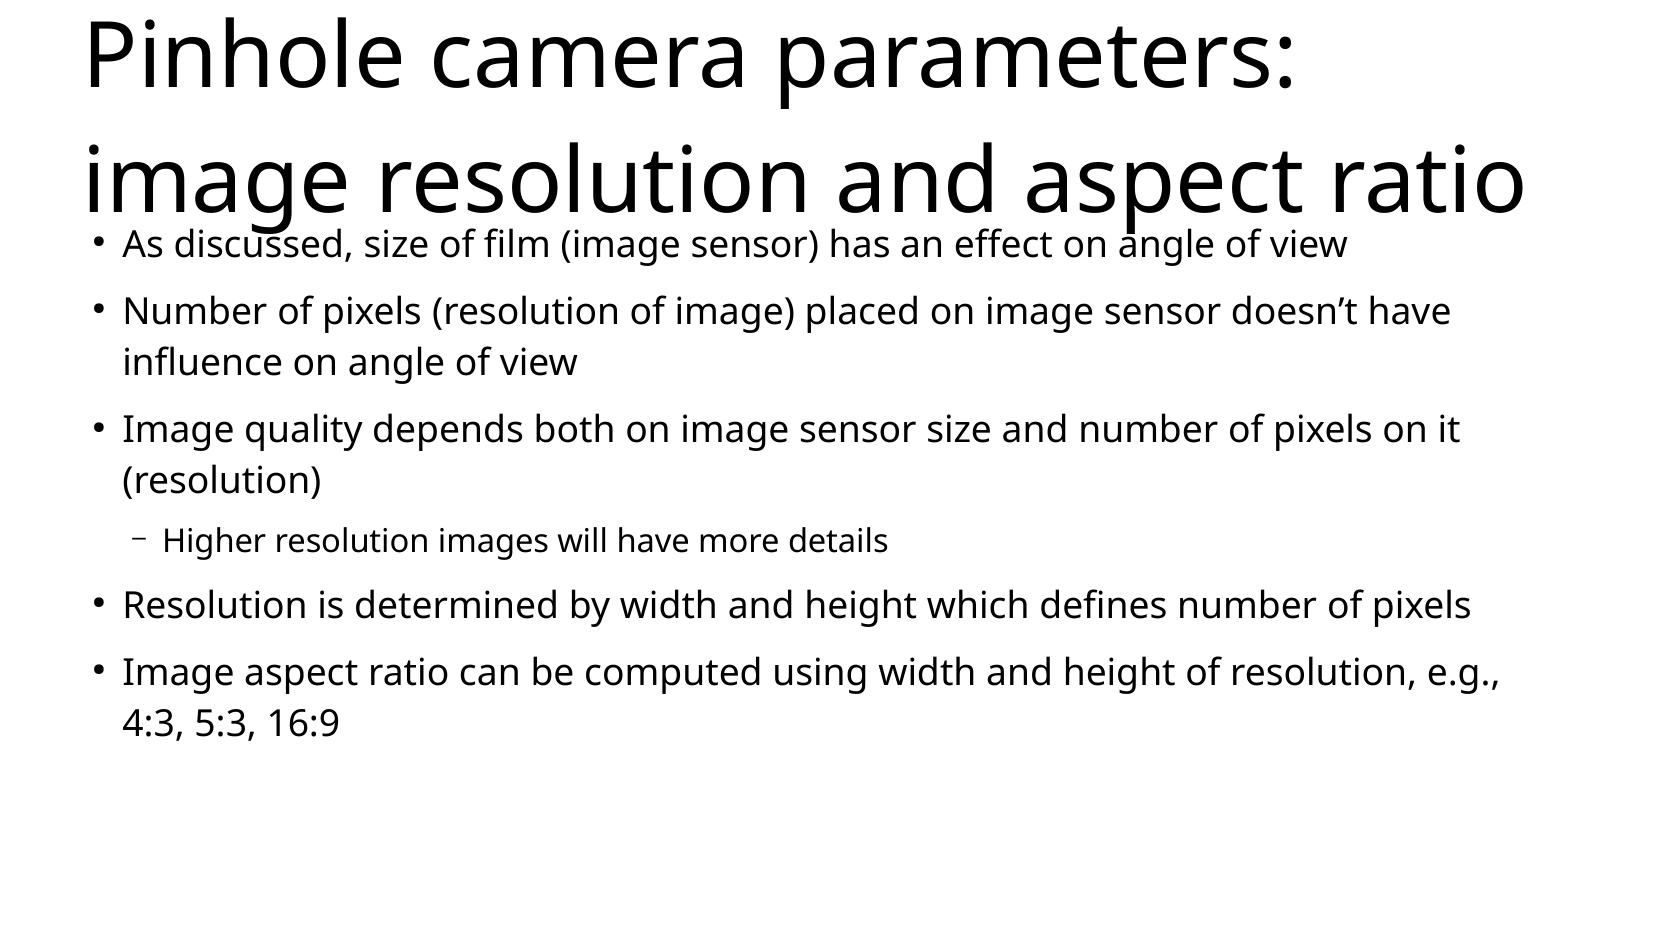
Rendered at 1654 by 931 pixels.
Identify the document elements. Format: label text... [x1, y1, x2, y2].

list As discussed, size of film (image sensor) has an effect on angle of view Number of pixels (resolution of image) placed on image sensor doesn’t have influence on angle of view Image quality depends both on image sensor size and number of pixels on it (resolution) Higher resolution images will have more details Resolution is determined by width and height which defines number of pixels Image aspect ratio can be computed using width and height of resolution, e.g., 4:3, 5:3, 16:9 [82, 217, 1571, 758]
title Pinhole camera parameters: image resolution and aspect ratio [82, 0, 1571, 217]
